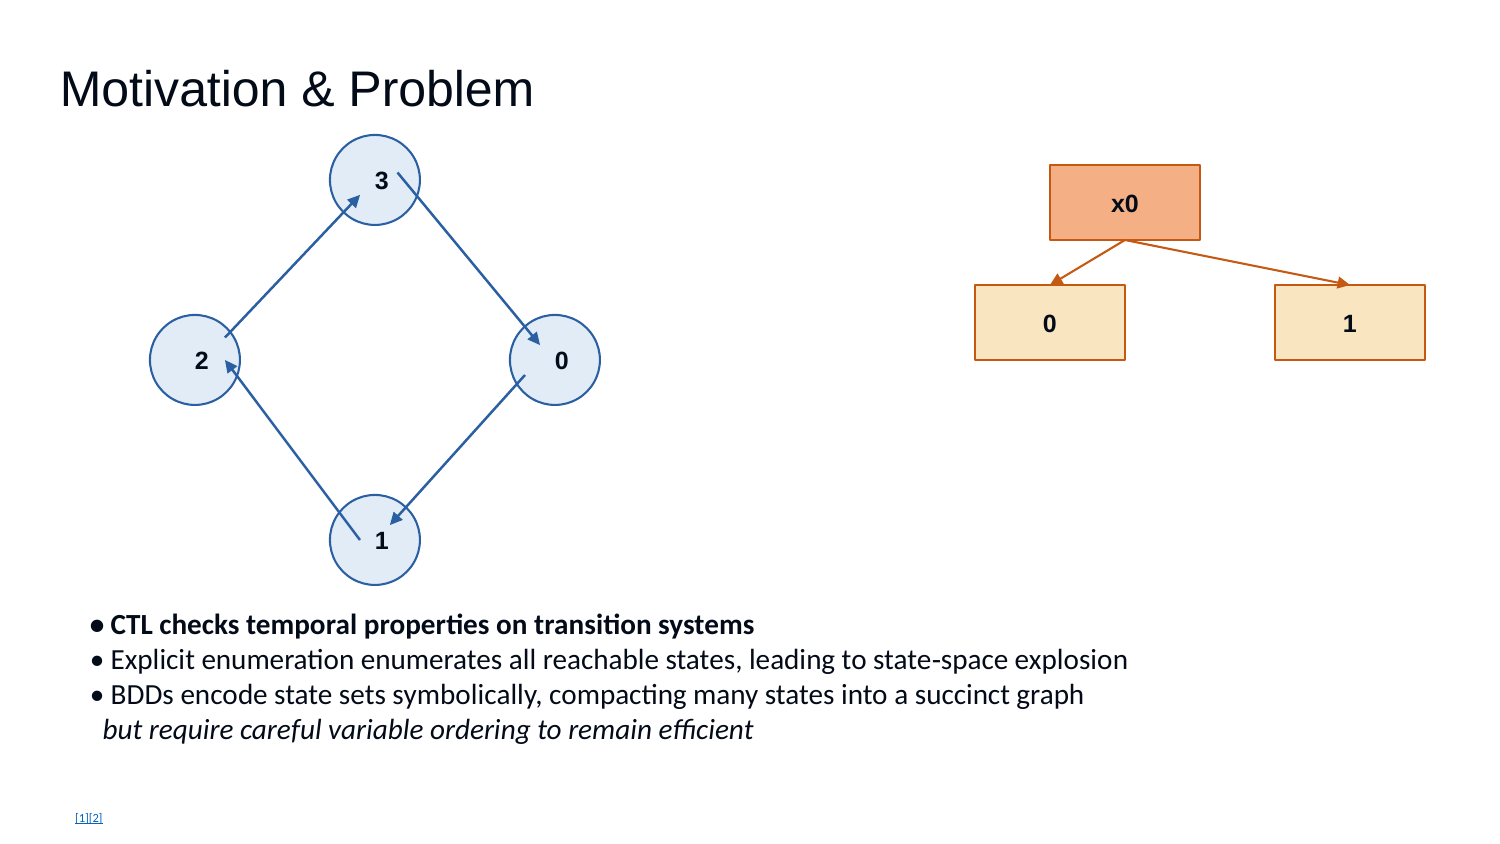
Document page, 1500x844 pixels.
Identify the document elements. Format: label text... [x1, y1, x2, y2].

text_box 2 [179, 344, 210, 375]
text_box 1 [359, 524, 390, 555]
text_box 0 [539, 344, 570, 375]
text_box 3 [359, 164, 390, 195]
text_box [329, 134, 420, 225]
text_box 1 [1274, 284, 1425, 360]
text_box x0 [1049, 164, 1200, 240]
text_box [329, 508, 420, 569]
text_box [509, 314, 600, 405]
text_box [149, 314, 240, 405]
text_box • CTL checks temporal properties on transition systems • Explicit enumeration enumerates all reachable states, leading to state‑space explosion • BDDs encode state sets symbolically, compacting many states into a succinct graph but require careful variable ordering to remain efficient [74, 569, 1500, 780]
text_box 0 [974, 284, 1125, 360]
text_box [1][2] [74, 791, 1425, 844]
text_box Motivation & Problem [44, 45, 1455, 128]
text_box [340, 494, 405, 535]
